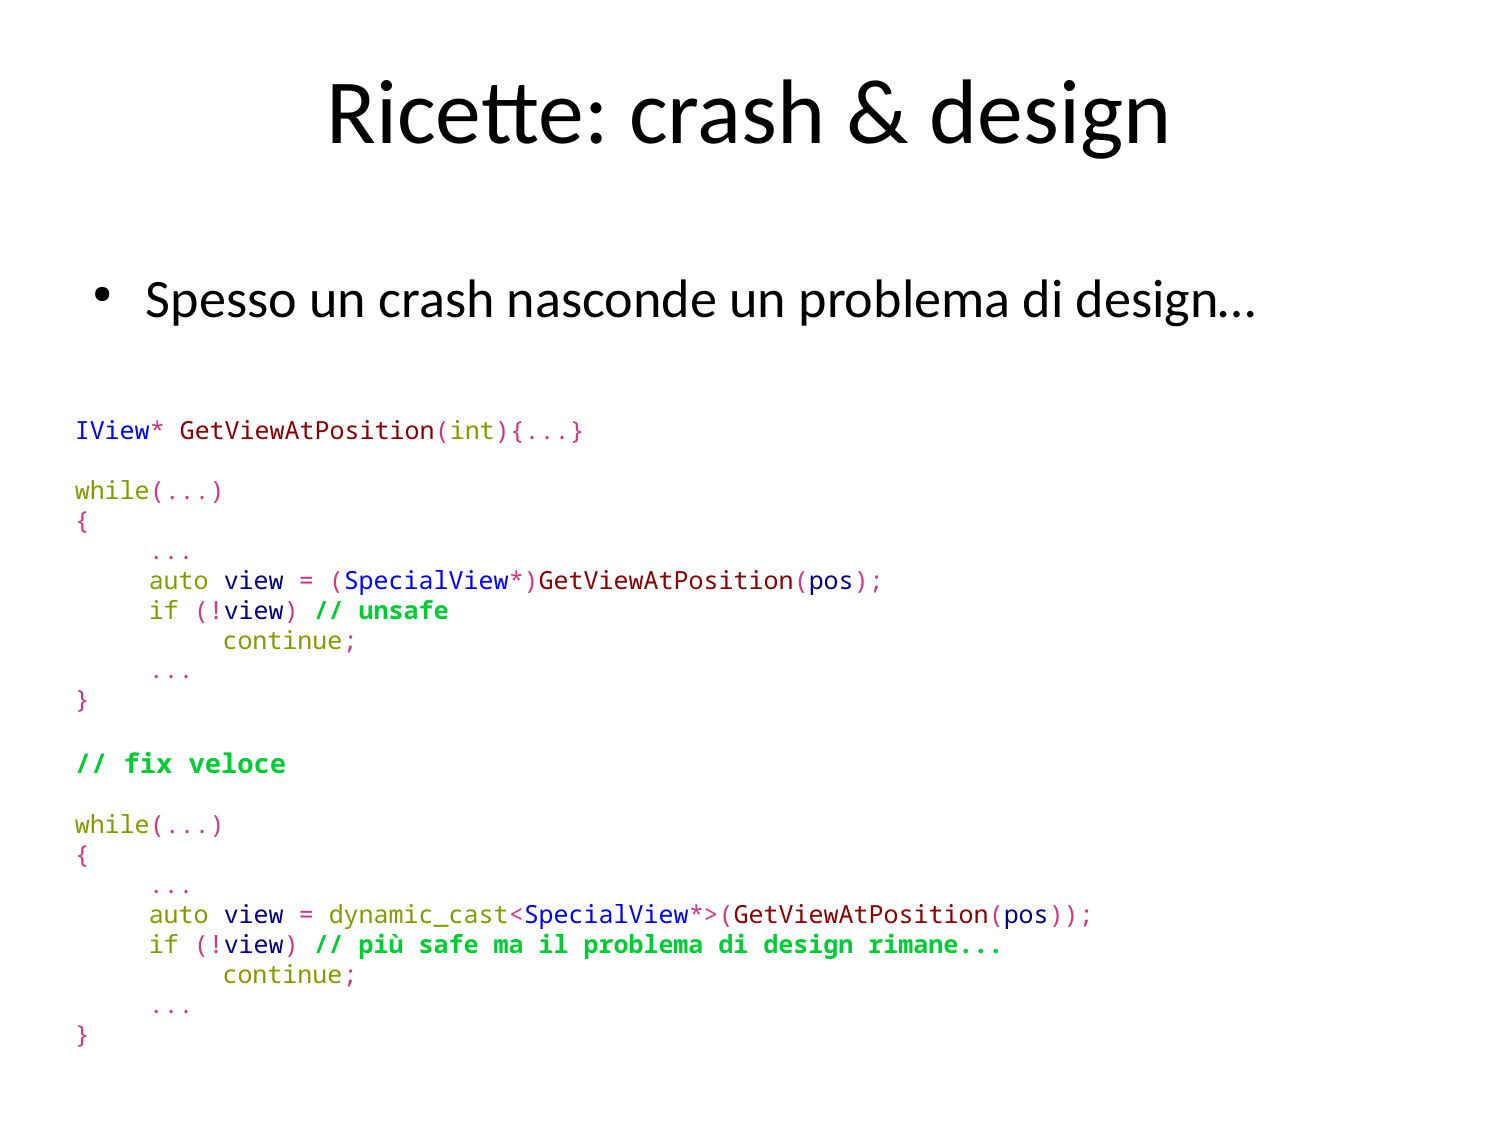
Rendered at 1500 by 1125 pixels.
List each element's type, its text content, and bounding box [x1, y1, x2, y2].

text_box Spesso un crash nasconde un problema di design… IView* GetViewAtPosition(int){...} while(...) { ... auto view = (SpecialView*)GetViewAtPosition(pos); if (!view) // unsafe continue; ... } // fix veloce while(...) { ... auto view = dynamic_cast<SpecialView*>(GetViewAtPosition(pos)); if (!view) // più safe ma il problema di design rimane... continue; ... } [74, 263, 1425, 1067]
title Ricette: crash & design [74, 44, 1425, 233]
